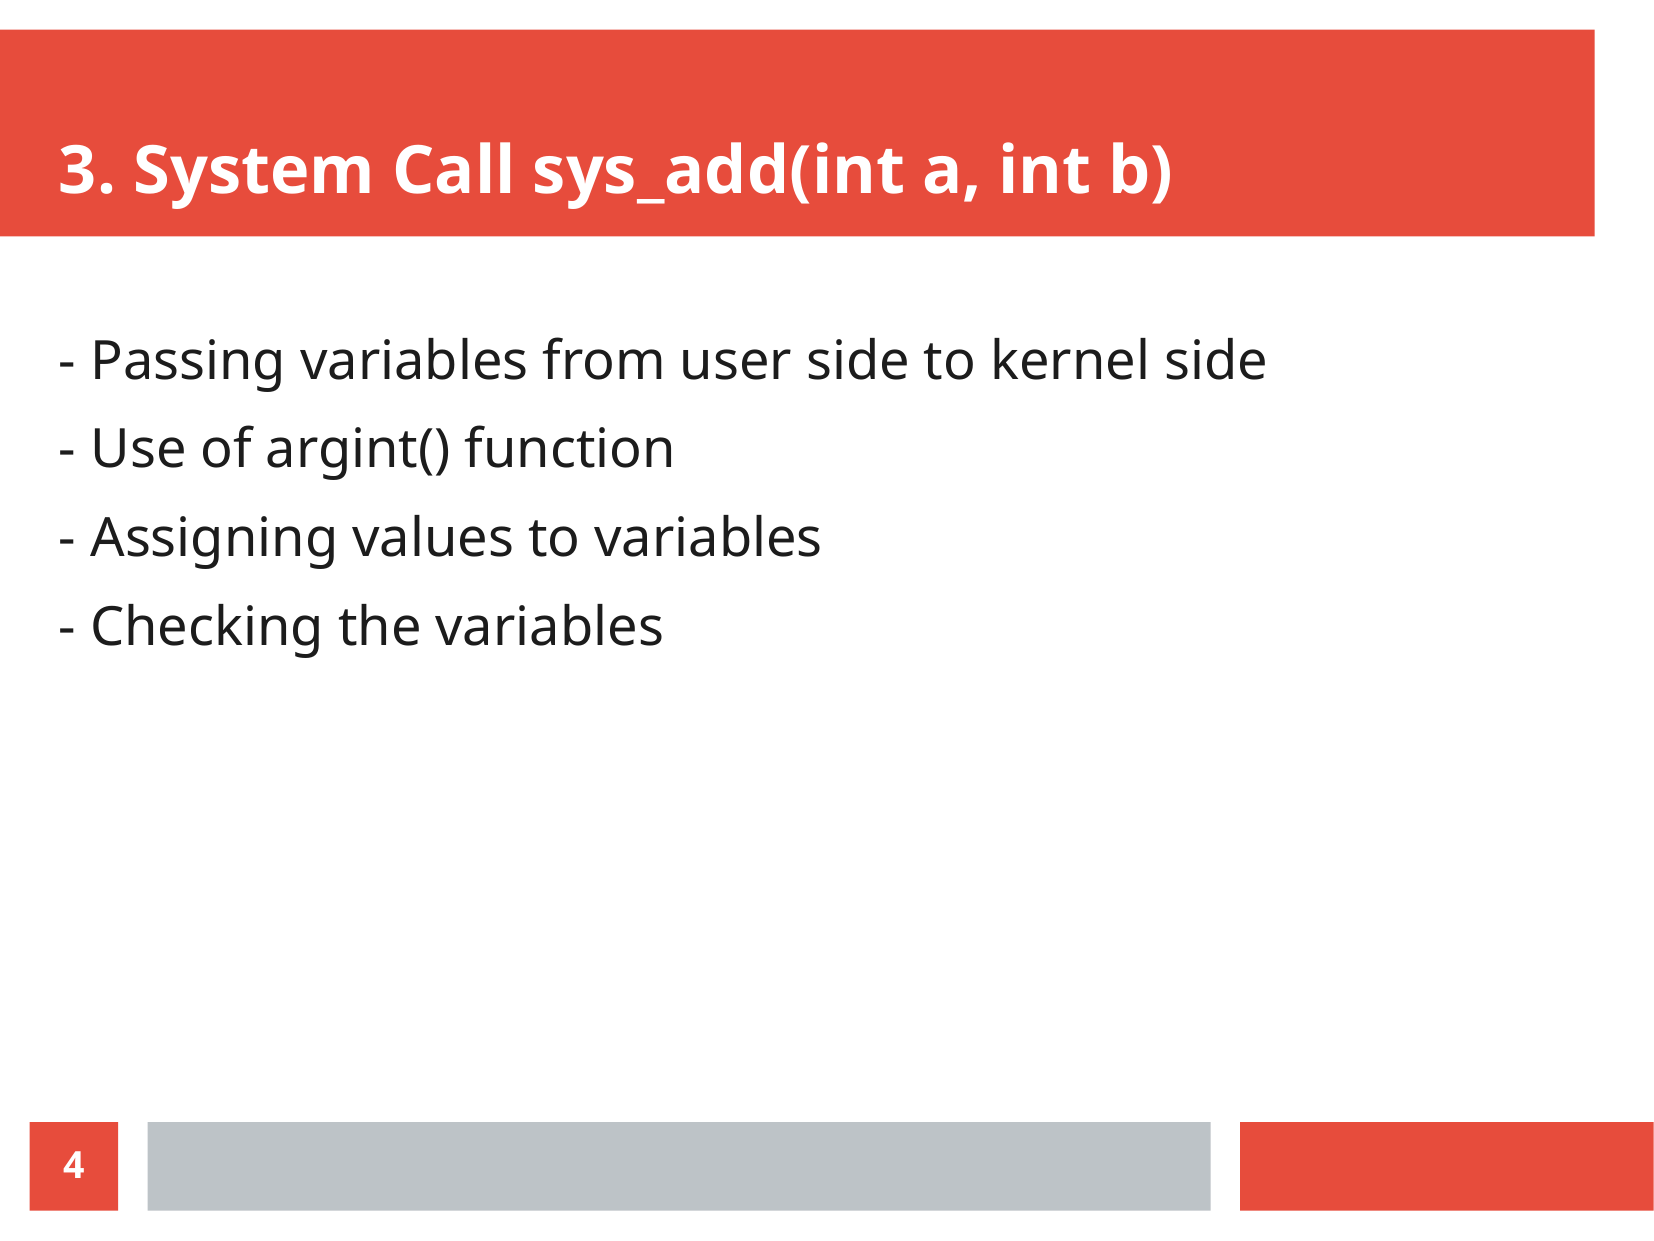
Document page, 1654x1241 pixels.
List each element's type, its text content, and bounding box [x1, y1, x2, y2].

title 3. System Call sys_add(int a, int b) [59, 59, 1595, 207]
list - Passing variables from user side to kernel side - Use of argint() function - Assigning values to variables - Checking the variables [59, 324, 1565, 1093]
text_box [29, 1122, 119, 1211]
